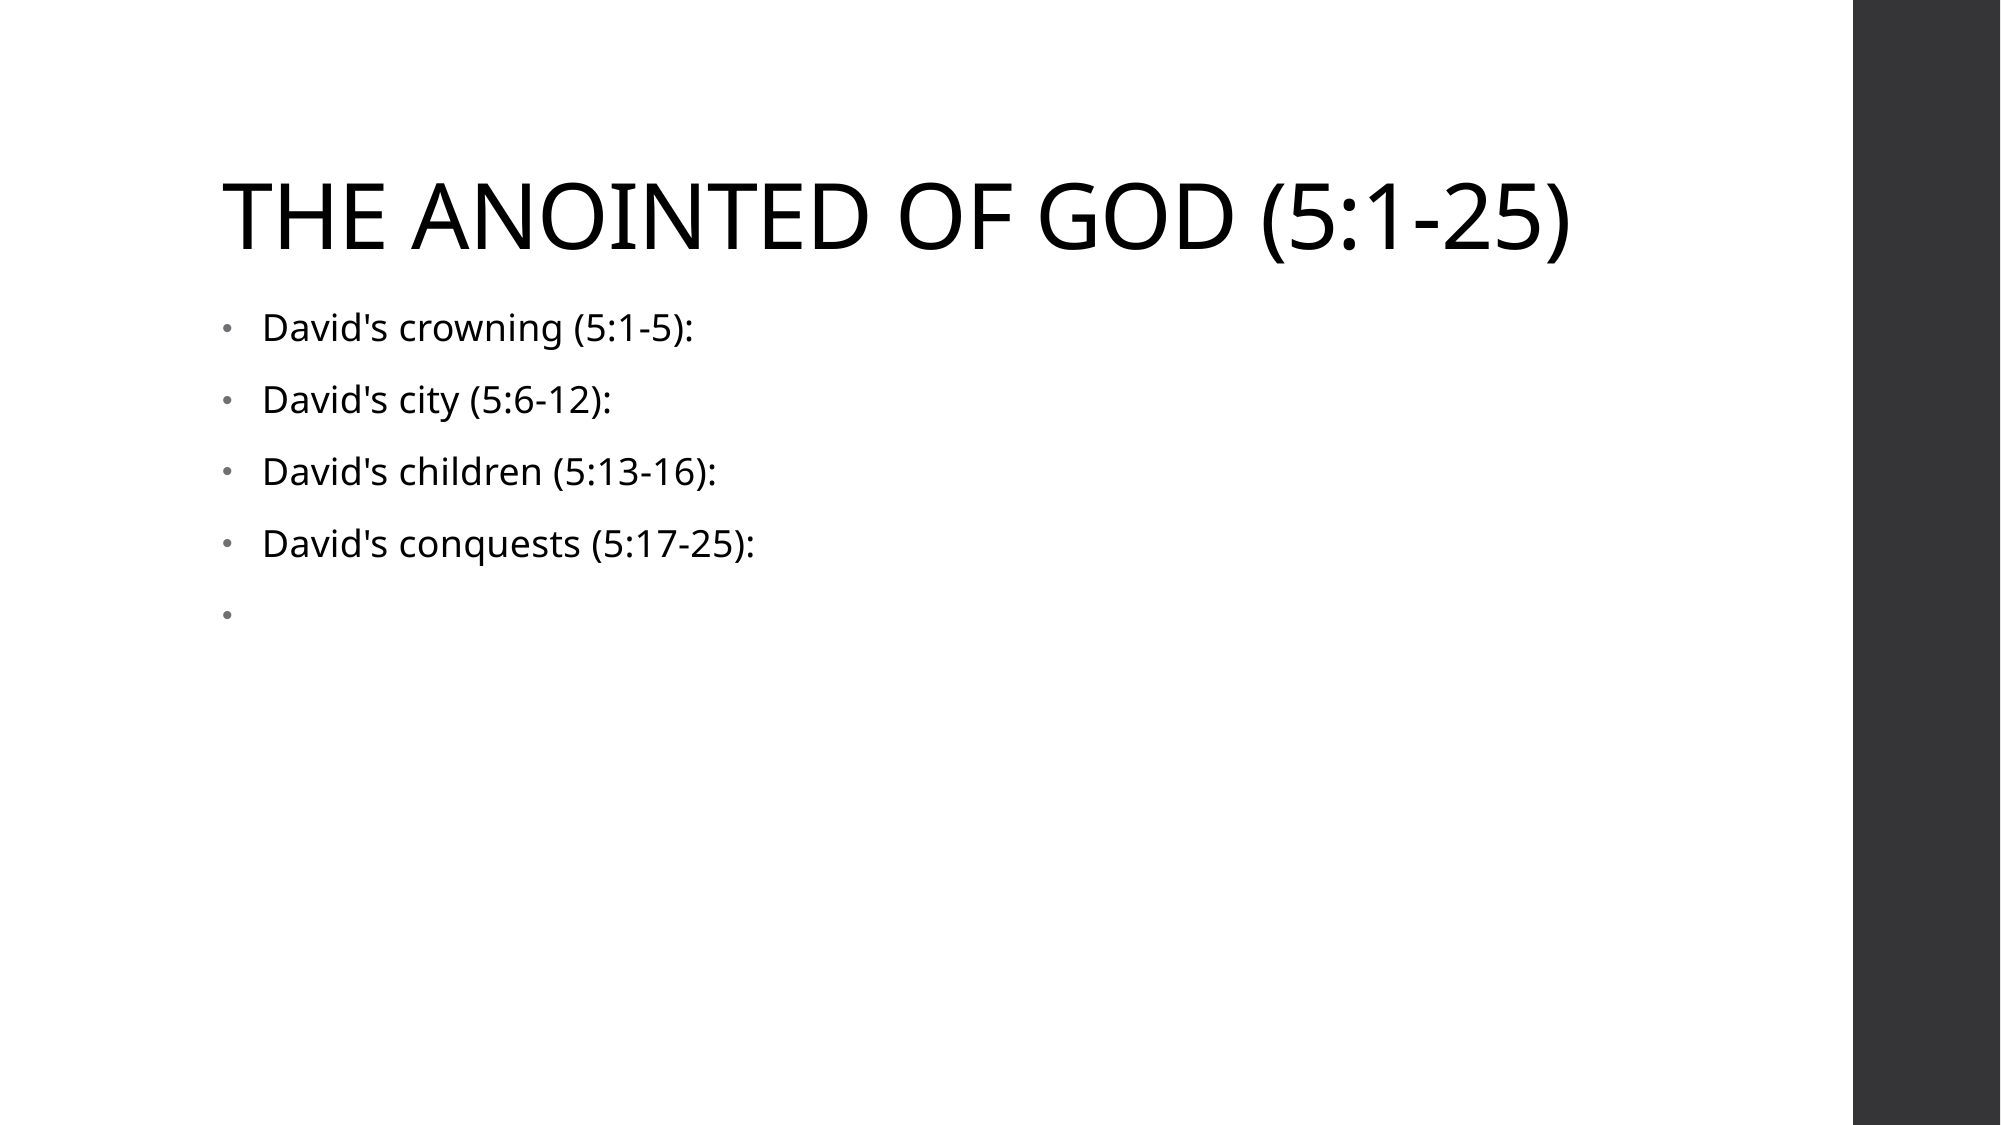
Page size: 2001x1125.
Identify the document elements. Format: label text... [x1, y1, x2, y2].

title THE ANOINTED OF GOD (5:1-25) [206, 60, 1797, 278]
list David's crowning (5:1-5): David's city (5:6-12): David's children (5:13-16): David's conquests (5:17-25): [206, 299, 1617, 1014]
